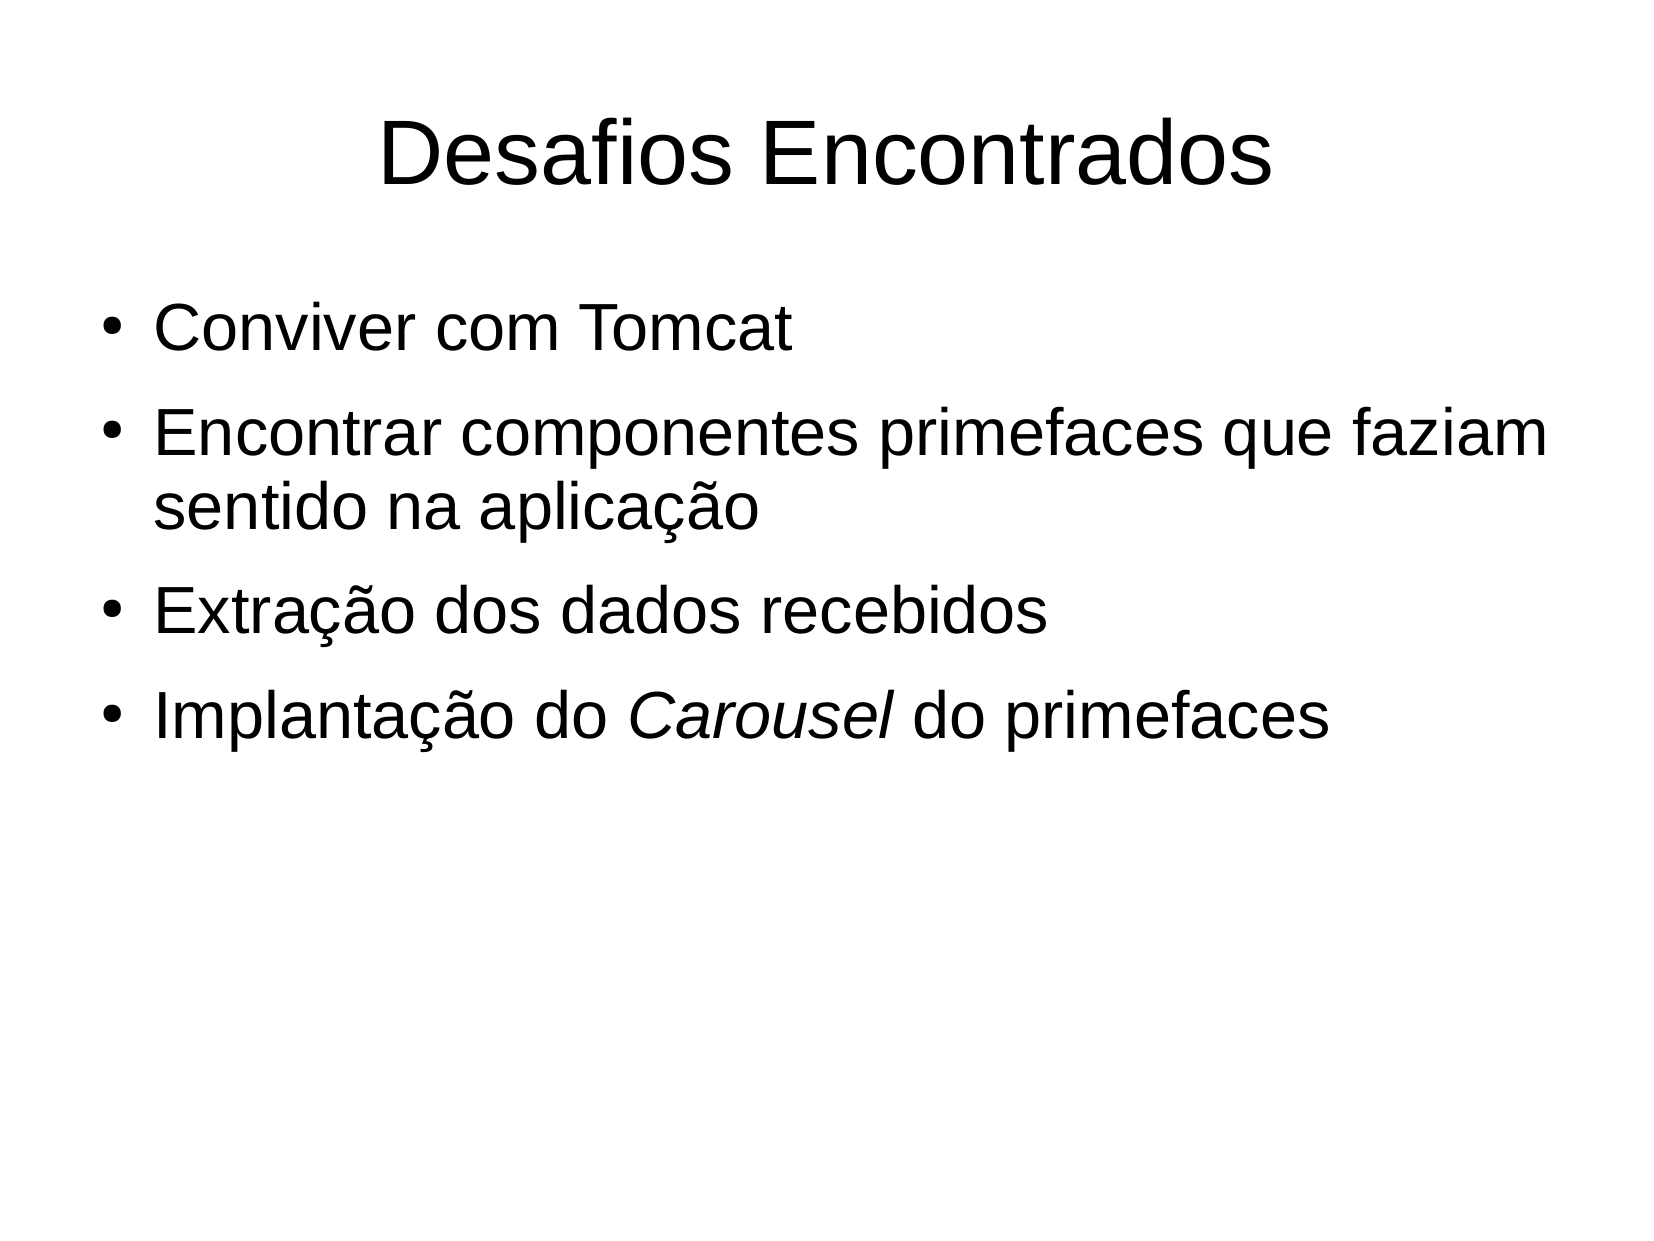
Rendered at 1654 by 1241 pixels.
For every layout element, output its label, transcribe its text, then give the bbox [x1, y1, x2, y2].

list Conviver com Tomcat Encontrar componentes primefaces que faziam sentido na aplicação Extração dos dados recebidos Implantação do Carousel do primefaces [82, 290, 1571, 1010]
title Desafios Encontrados [82, 49, 1571, 257]
